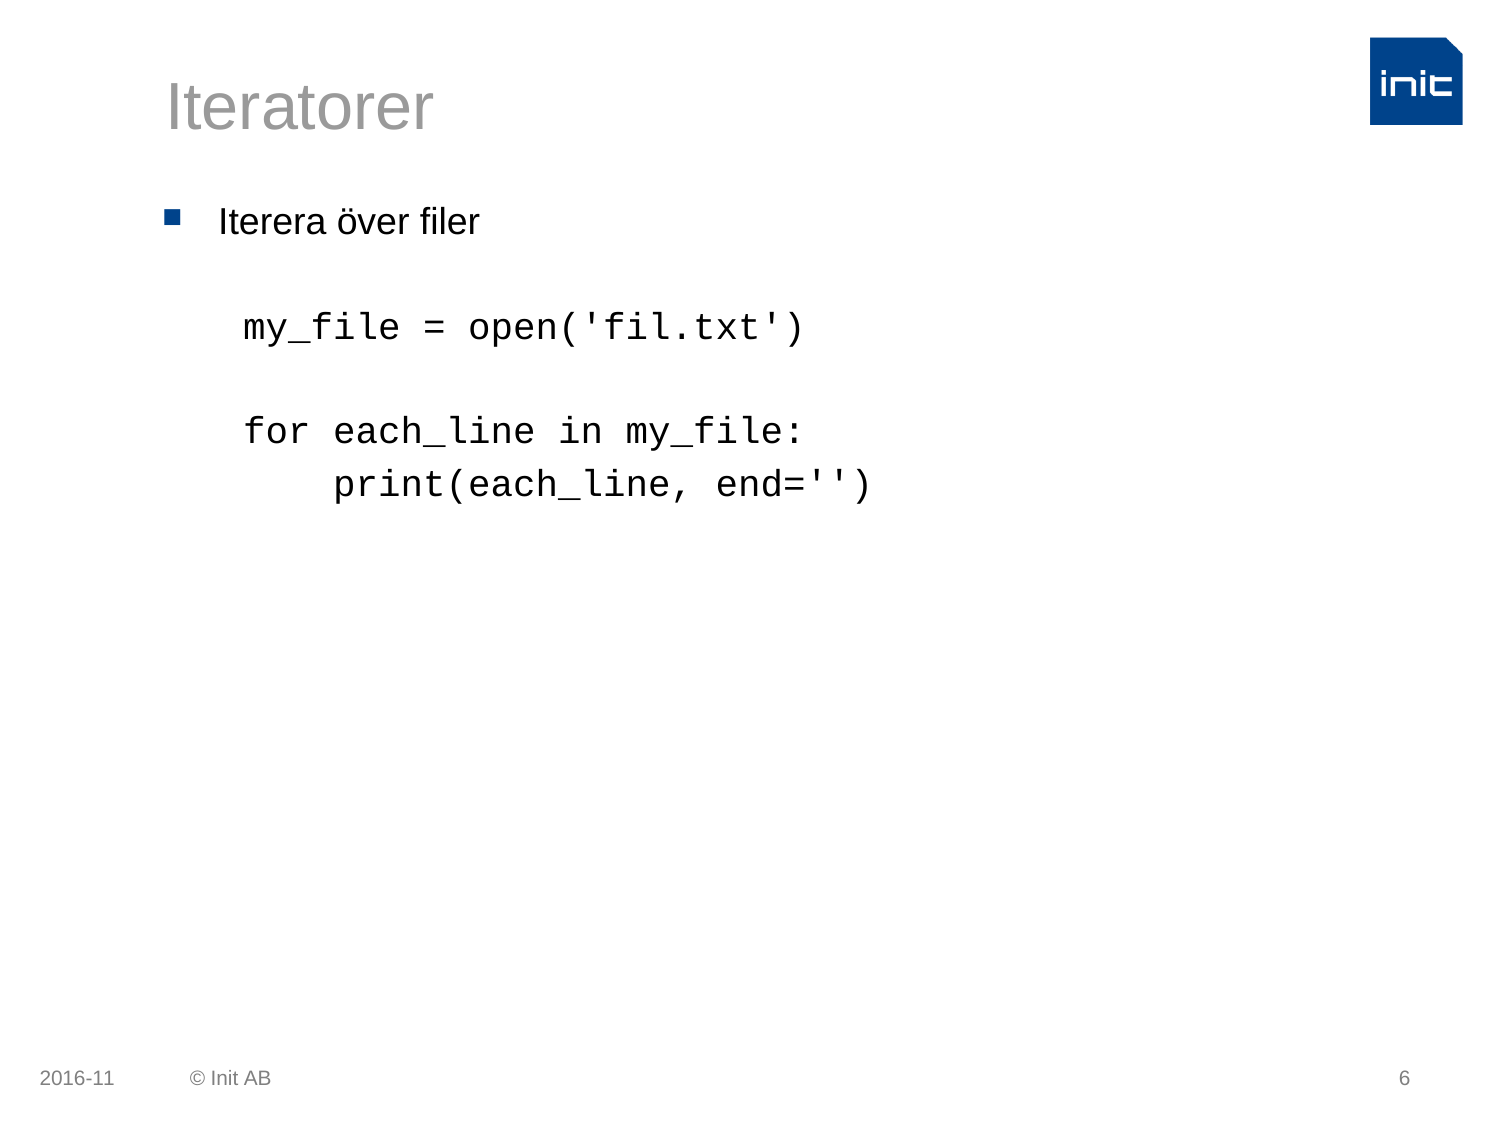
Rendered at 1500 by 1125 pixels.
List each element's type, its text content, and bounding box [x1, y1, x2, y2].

text_box <nummer> [1350, 1037, 1426, 1098]
text_box Iteratorer [150, 0, 1351, 151]
picture [1370, 37, 1463, 125]
text_box © Init AB [174, 1037, 1326, 1098]
text_box Iterera över filer my_file = open('fil.txt') for each_line in my_file: print(each_line, end='') [150, 189, 1351, 1001]
text_box 2016-11 [24, 1037, 151, 1098]
